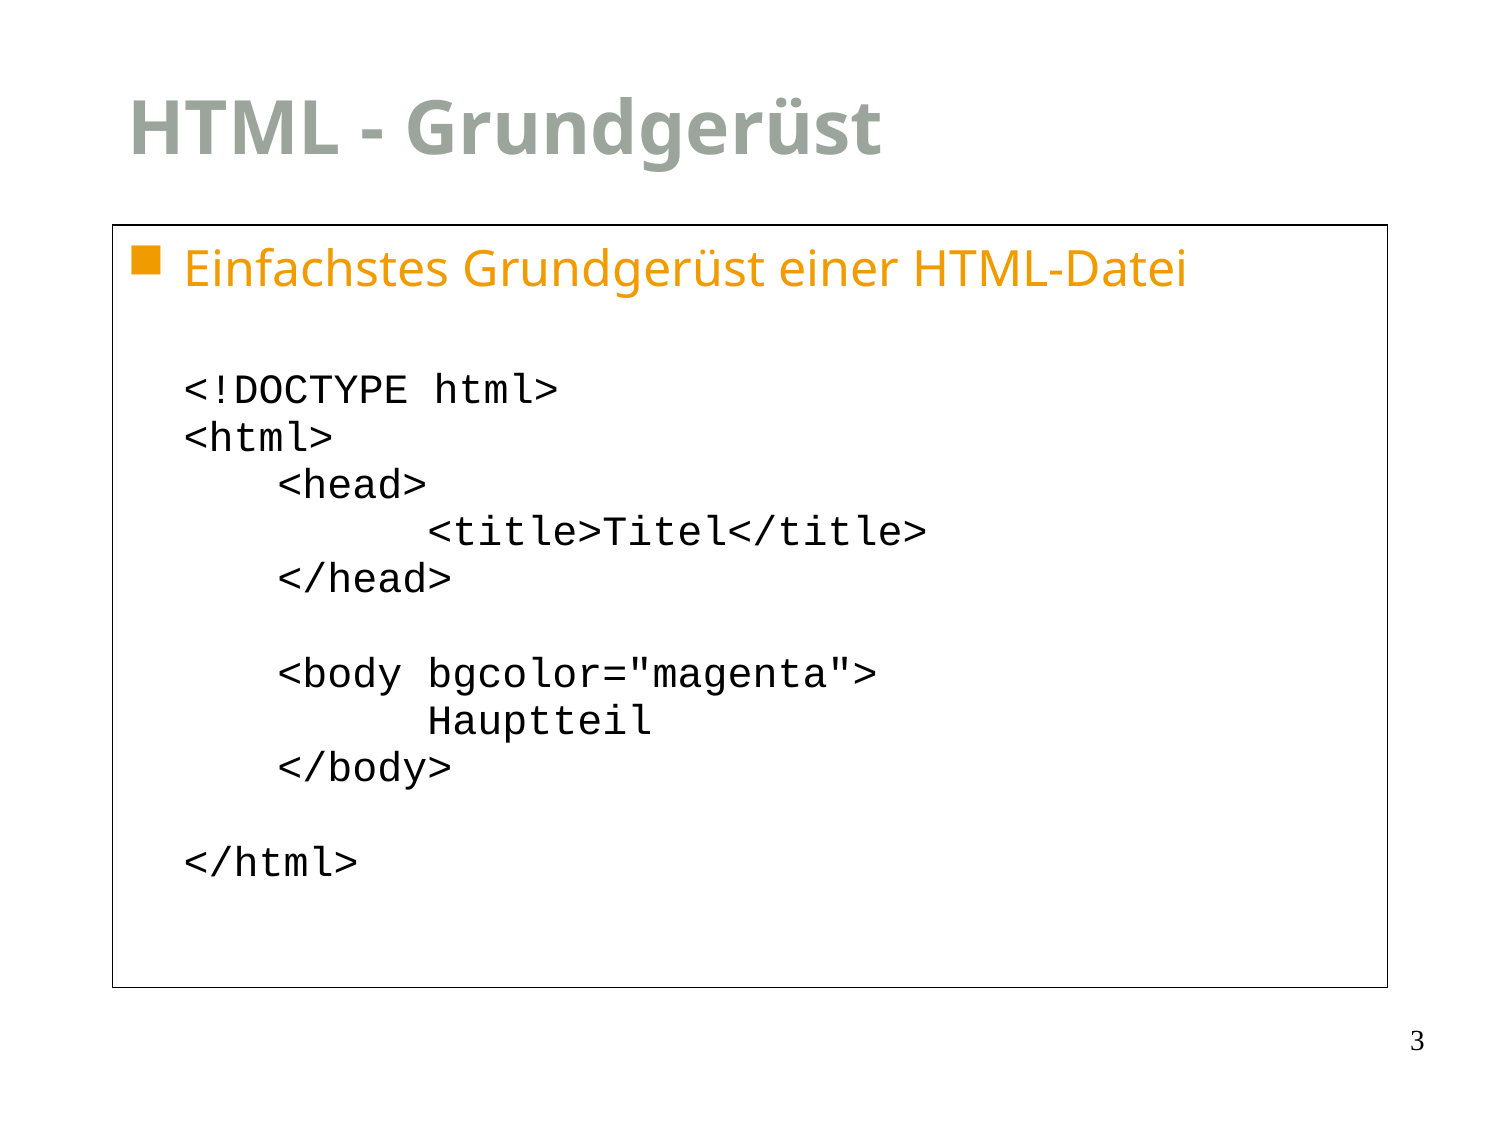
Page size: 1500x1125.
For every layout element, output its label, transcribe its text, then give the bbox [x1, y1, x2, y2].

title HTML - Grundgerüst [112, 71, 1388, 179]
list Einfachstes Grundgerüst einer HTML-Datei <!DOCTYPE html> <html> <head> <title>Titel</title> </head> <body bgcolor="magenta"> Hauptteil </body> </html> [112, 224, 1388, 988]
